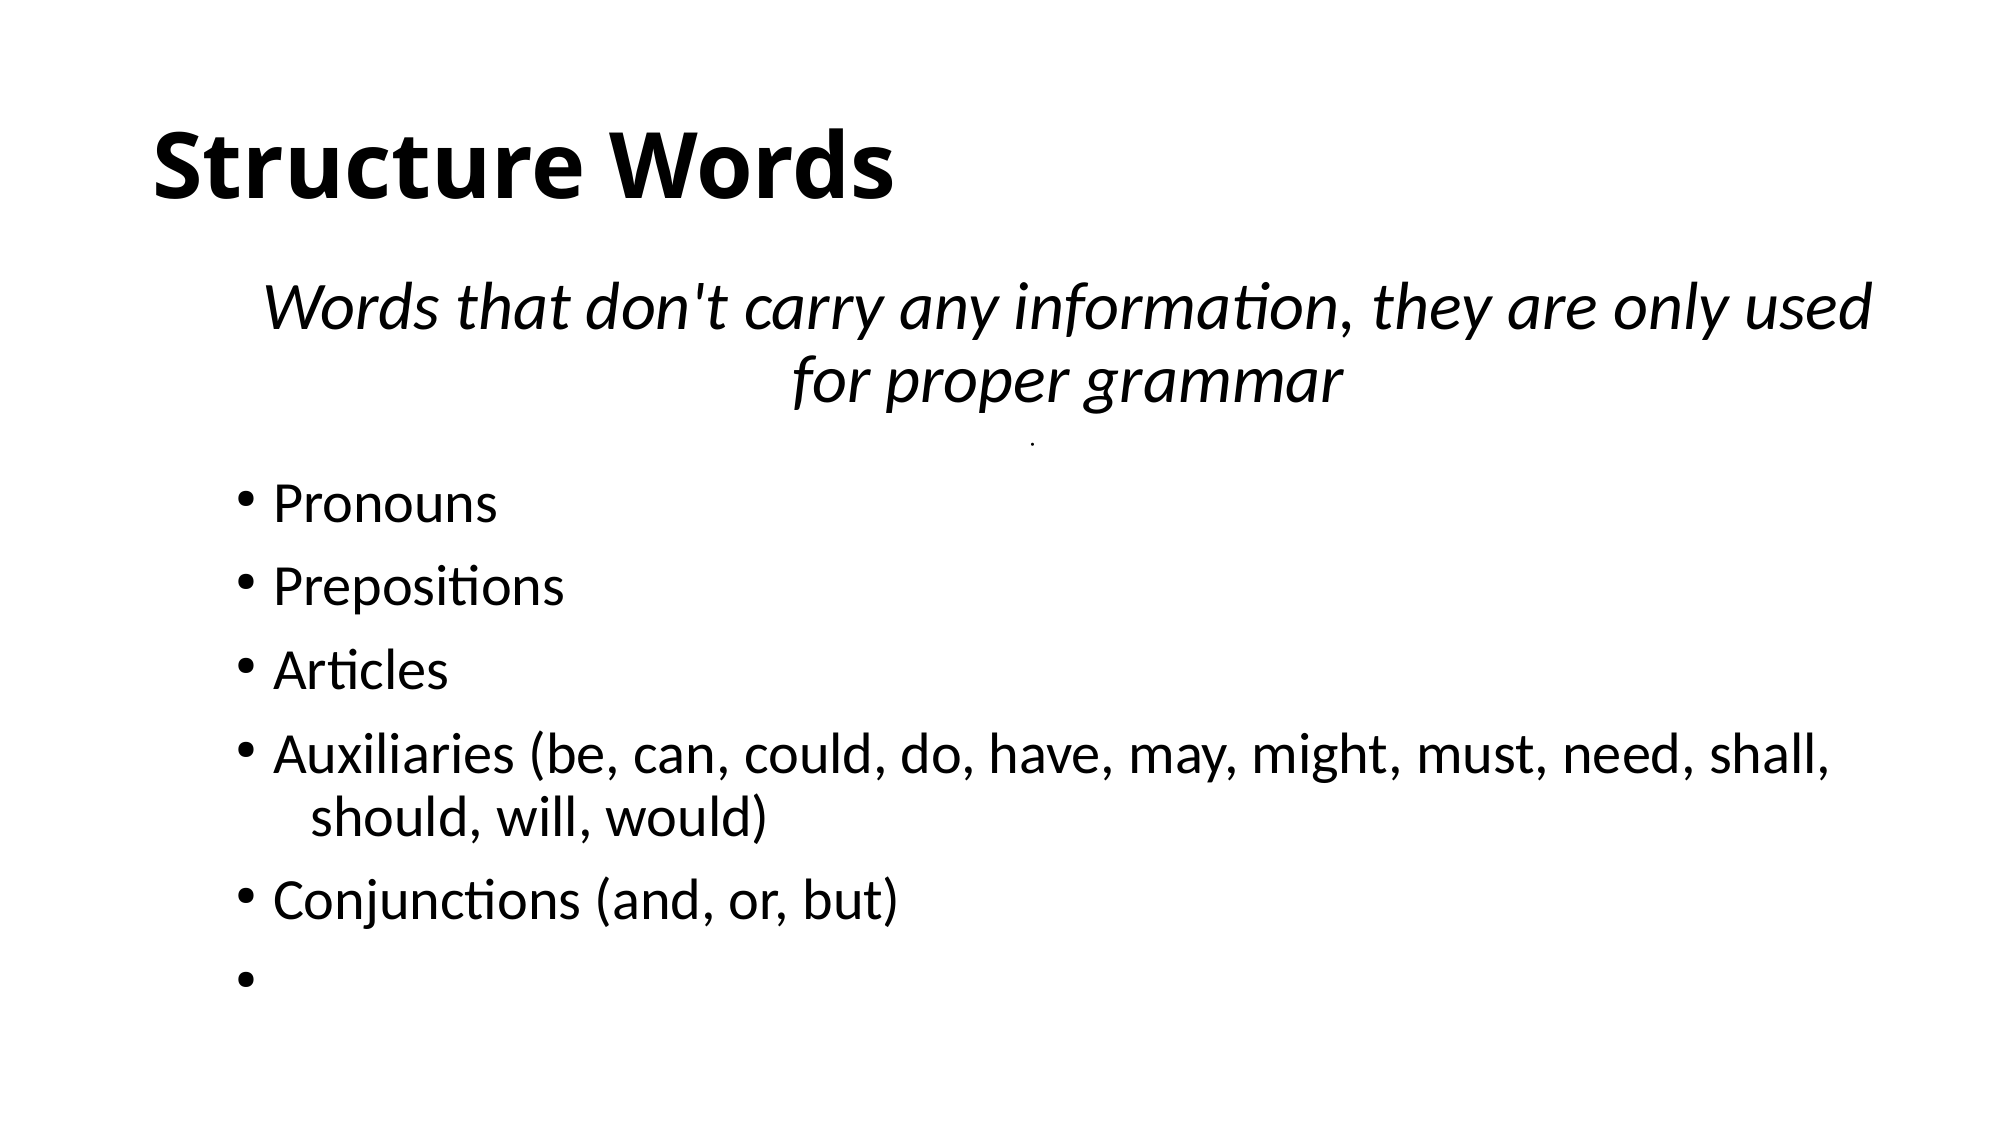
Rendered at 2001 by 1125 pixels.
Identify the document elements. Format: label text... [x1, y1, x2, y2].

title Structure Words [137, 59, 1863, 278]
list Words that don't carry any information, they are only used for proper grammar Pronouns Prepositions Articles Auxiliaries (be, can, could, do, have, may, might, must, need, shall, should, will, would) Conjunctions (and, or, but) [220, 263, 1916, 1076]
